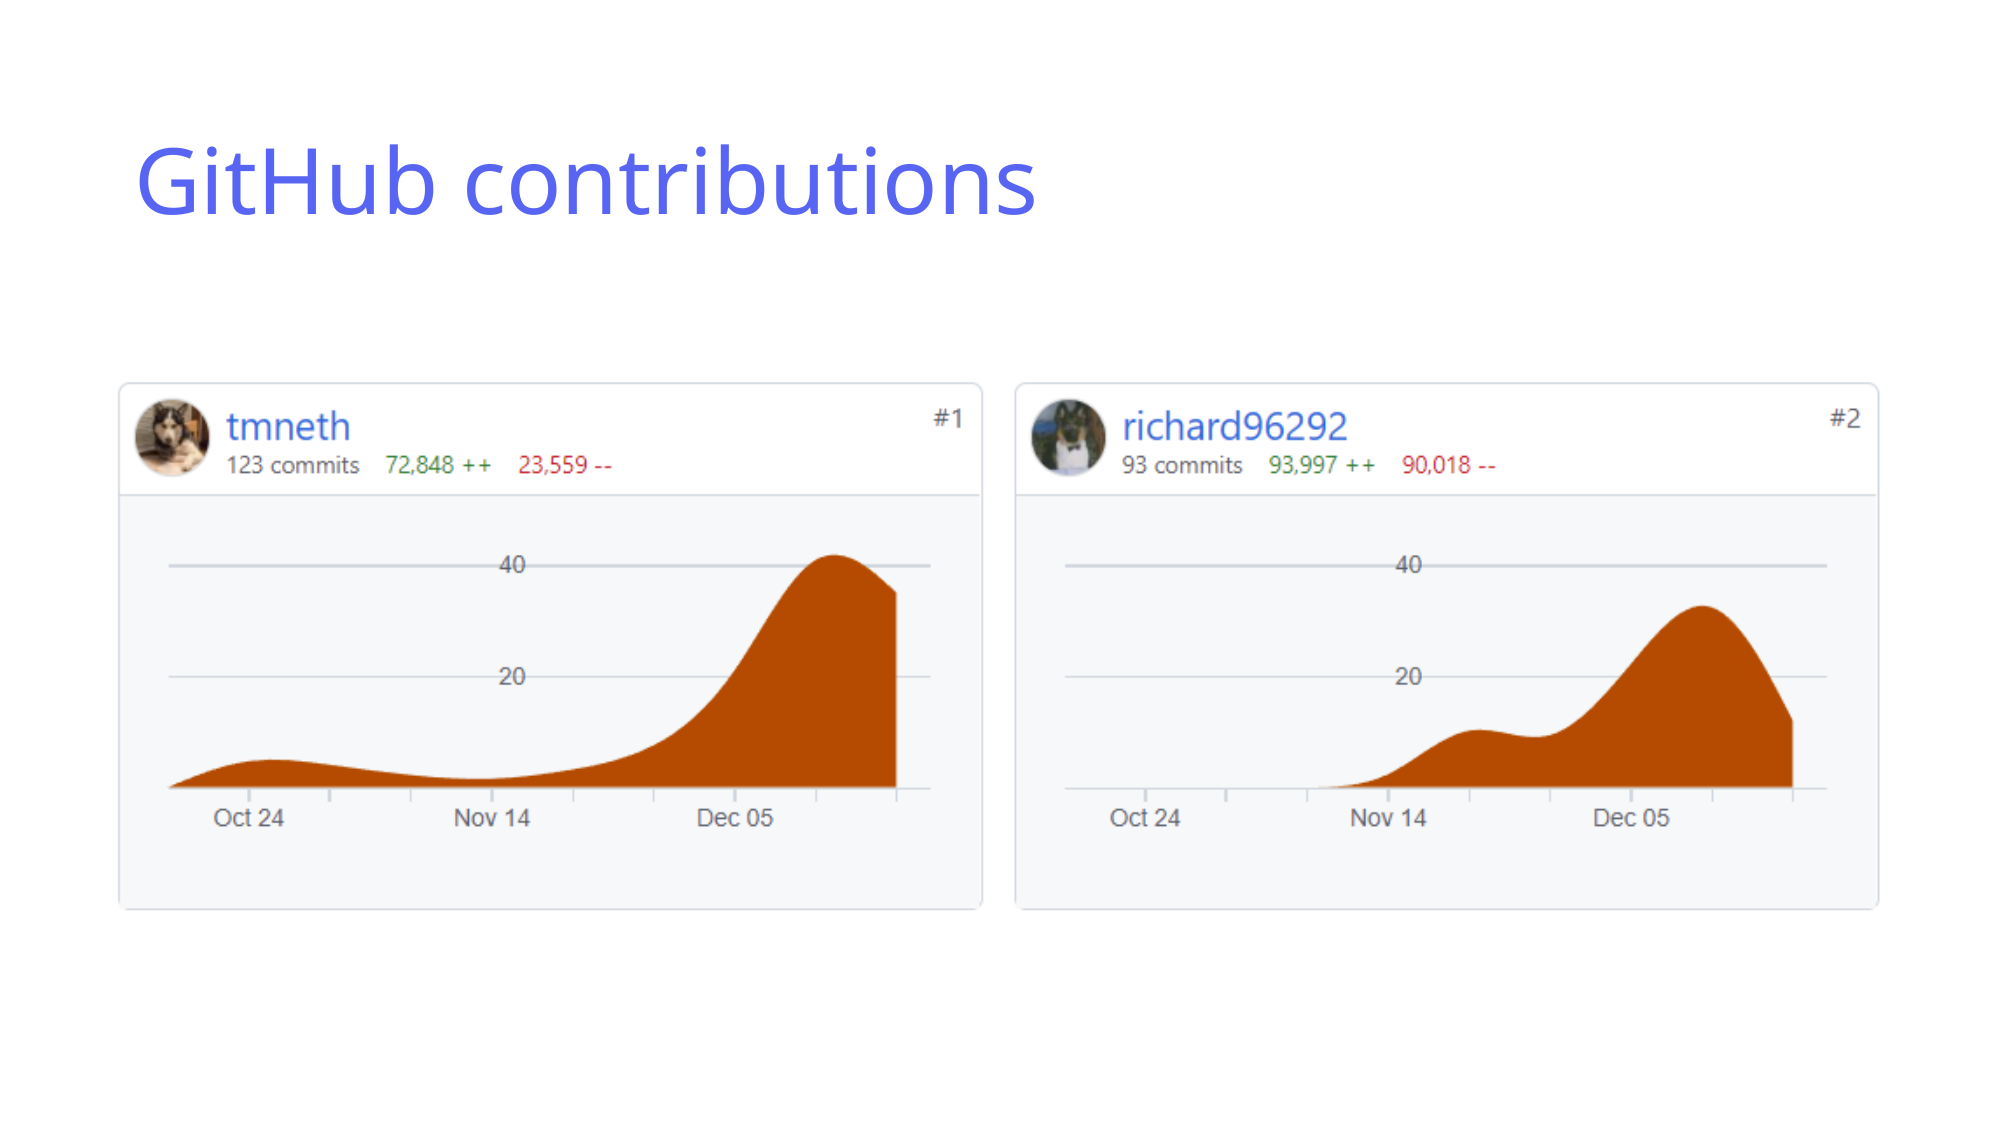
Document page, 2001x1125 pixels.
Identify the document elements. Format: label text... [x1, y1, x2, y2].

title GitHub contributions [119, 75, 1845, 294]
picture [101, 360, 1899, 928]
